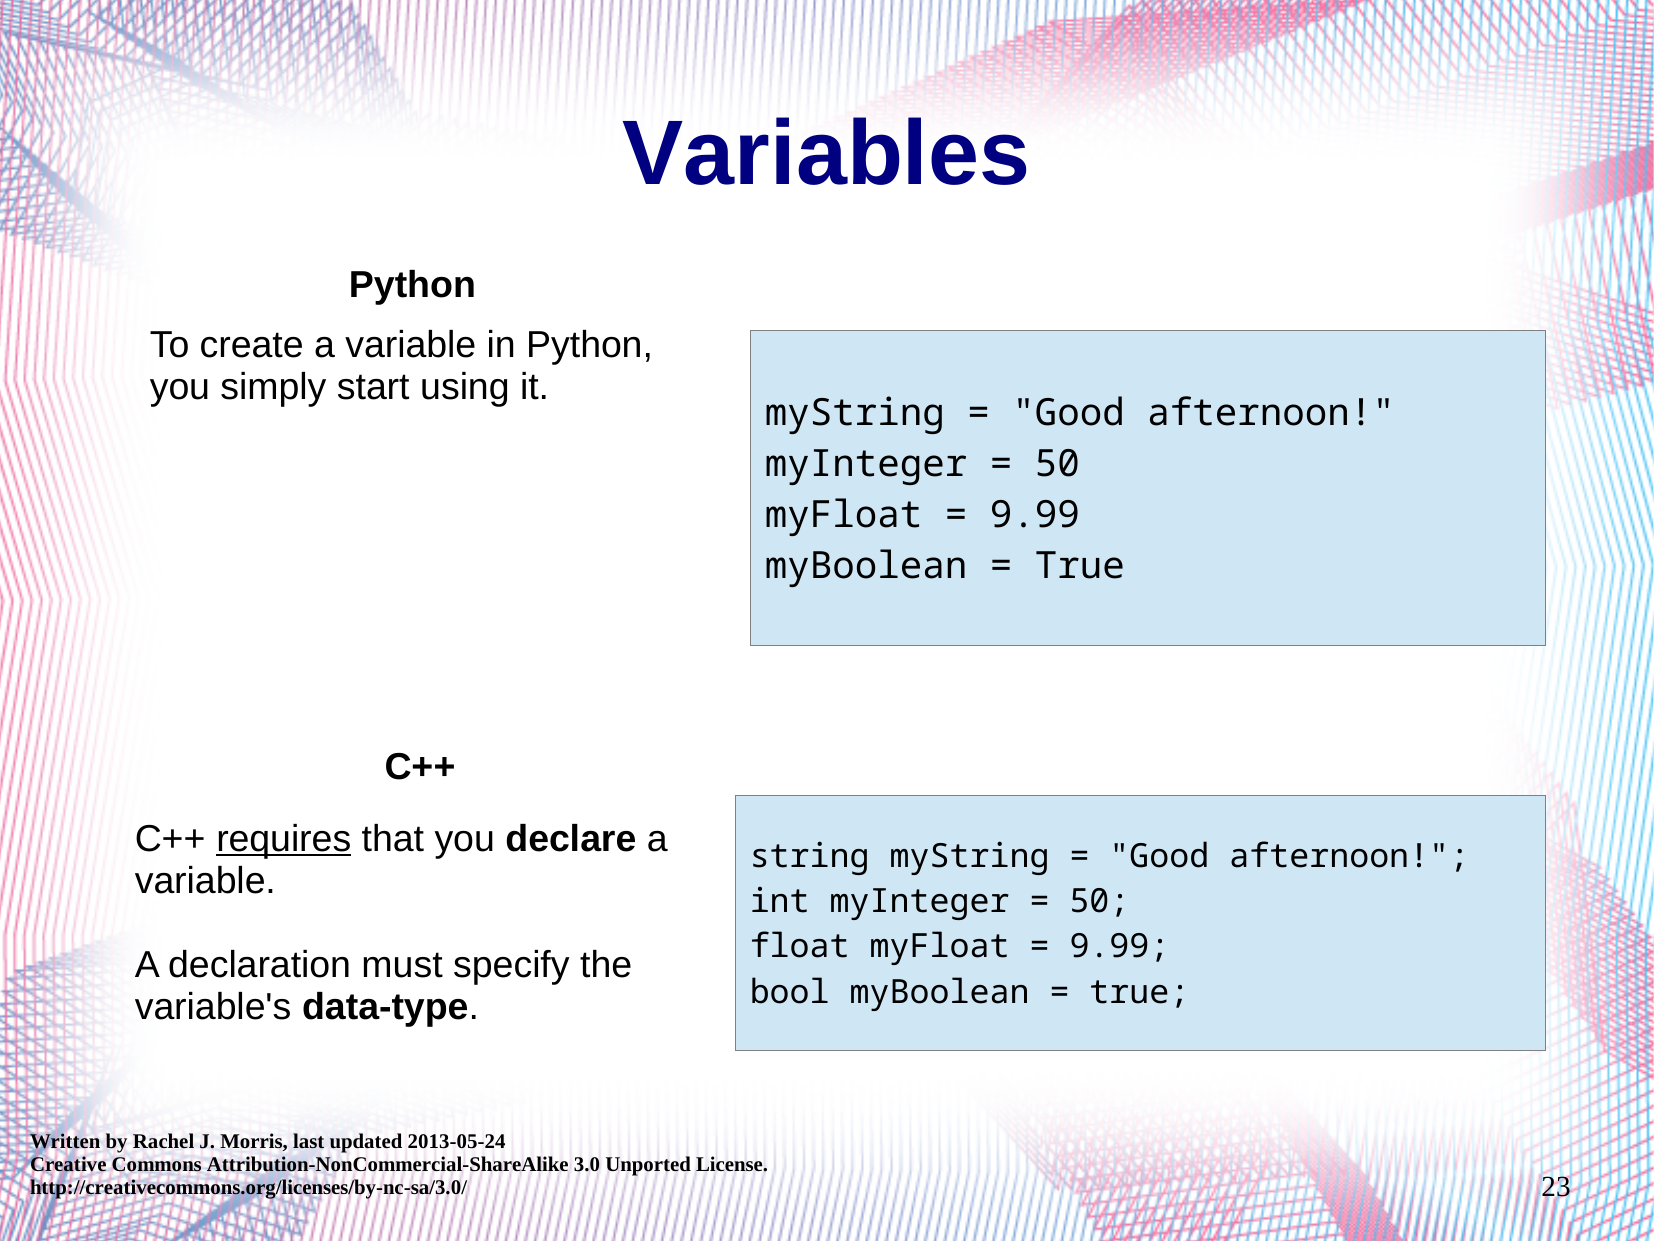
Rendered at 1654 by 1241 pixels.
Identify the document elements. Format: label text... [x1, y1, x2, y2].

text_box C++ requires that you declare a variable. A declaration must specify the variable's data-type. [120, 810, 735, 1036]
title Variables [82, 49, 1571, 257]
picture [0, 0, 1654, 1241]
text_box string myString = "Good afternoon!"; int myInteger = 50; float myFloat = 9.99; bool myBoolean = true; [735, 795, 1546, 1051]
text_box C++ [120, 738, 721, 796]
text_box myString = "Good afternoon!" myInteger = 50 myFloat = 9.99 myBoolean = True [750, 330, 1546, 646]
text_box Python [120, 256, 706, 314]
text_box To create a variable in Python, you simply start using it. [135, 315, 706, 451]
